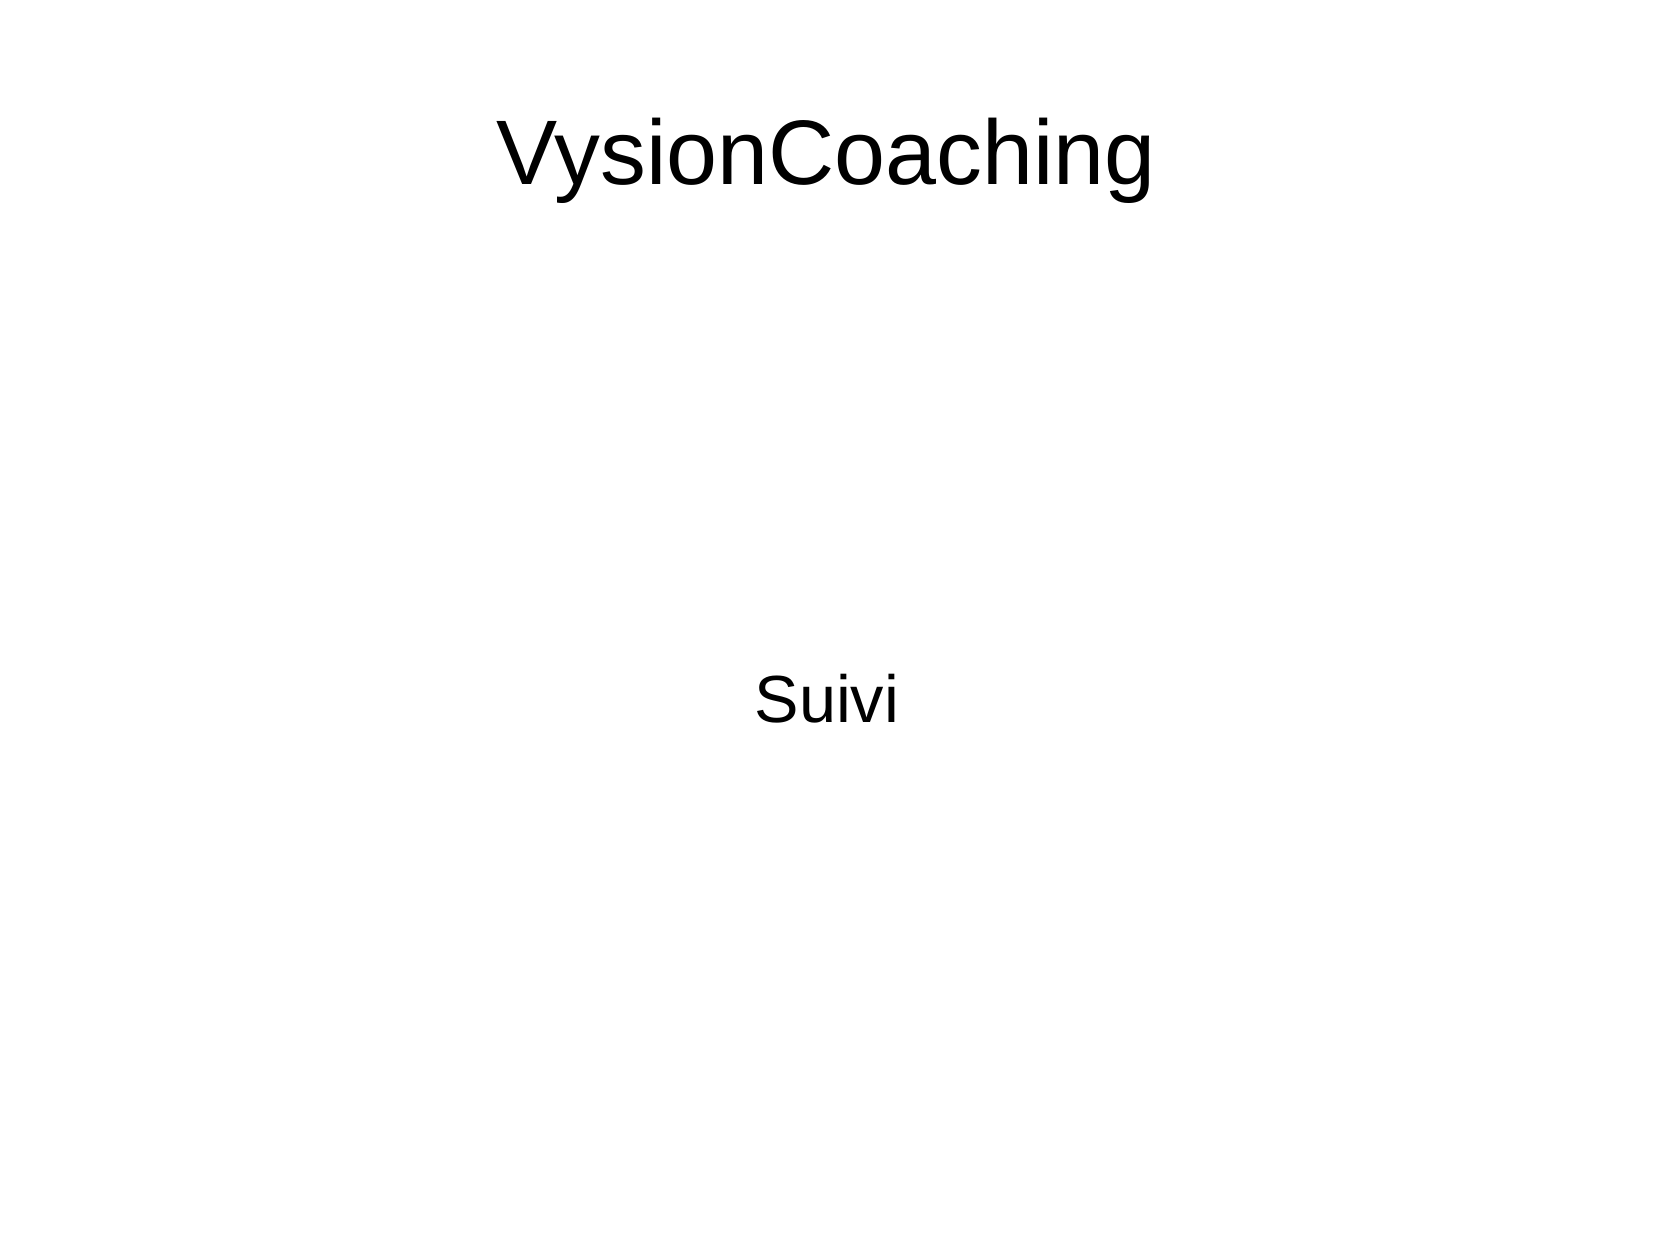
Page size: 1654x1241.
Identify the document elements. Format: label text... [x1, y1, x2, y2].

title VysionCoaching [82, 49, 1571, 257]
subtitle Suivi [82, 290, 1571, 1109]
